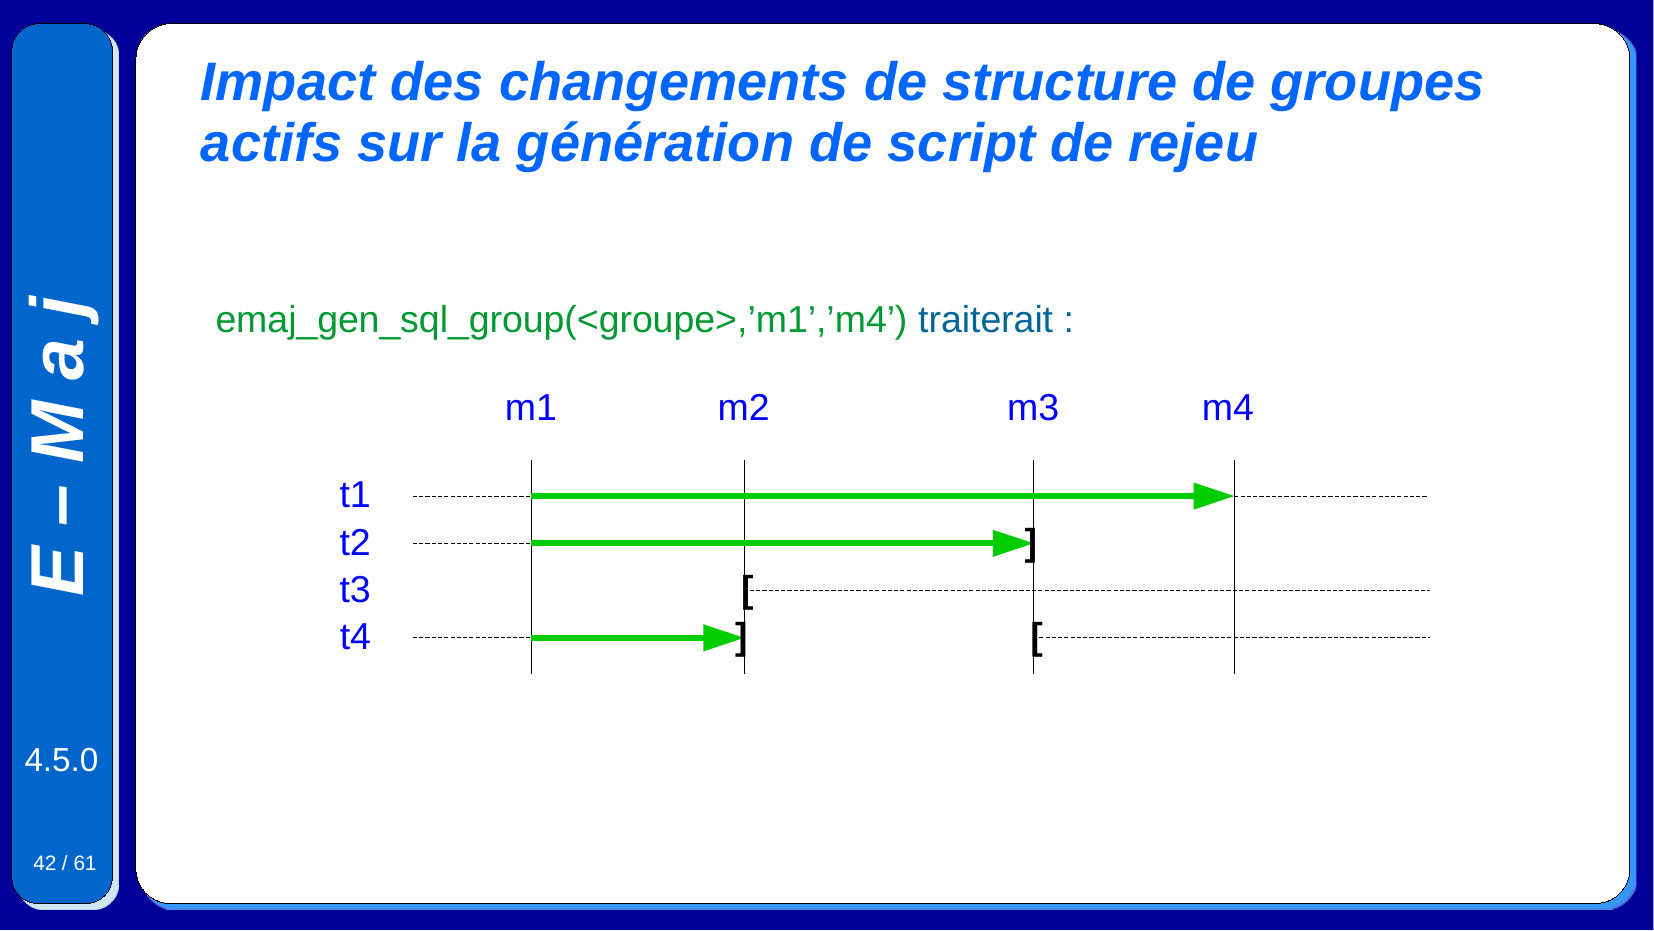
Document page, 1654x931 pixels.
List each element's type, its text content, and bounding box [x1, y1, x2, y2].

text_box m1 [490, 379, 572, 436]
text_box t4 [324, 608, 386, 666]
text_box emaj_gen_sql_group(<groupe>,’m1’,’m4’) traiterait : [200, 291, 1090, 349]
text_box ] [720, 608, 763, 666]
text_box t2 [324, 513, 386, 561]
text_box m4 [1187, 379, 1269, 436]
text_box t3 [324, 561, 386, 608]
text_box [ [726, 561, 769, 618]
text_box m3 [992, 379, 1074, 436]
title Impact des changements de structure de groupes actifs sur la génération de script de rejeu [200, 34, 1575, 191]
text_box t1 [324, 466, 386, 513]
text_box [ [1015, 608, 1058, 666]
text_box ] [1009, 513, 1053, 571]
text_box m2 [702, 379, 785, 436]
